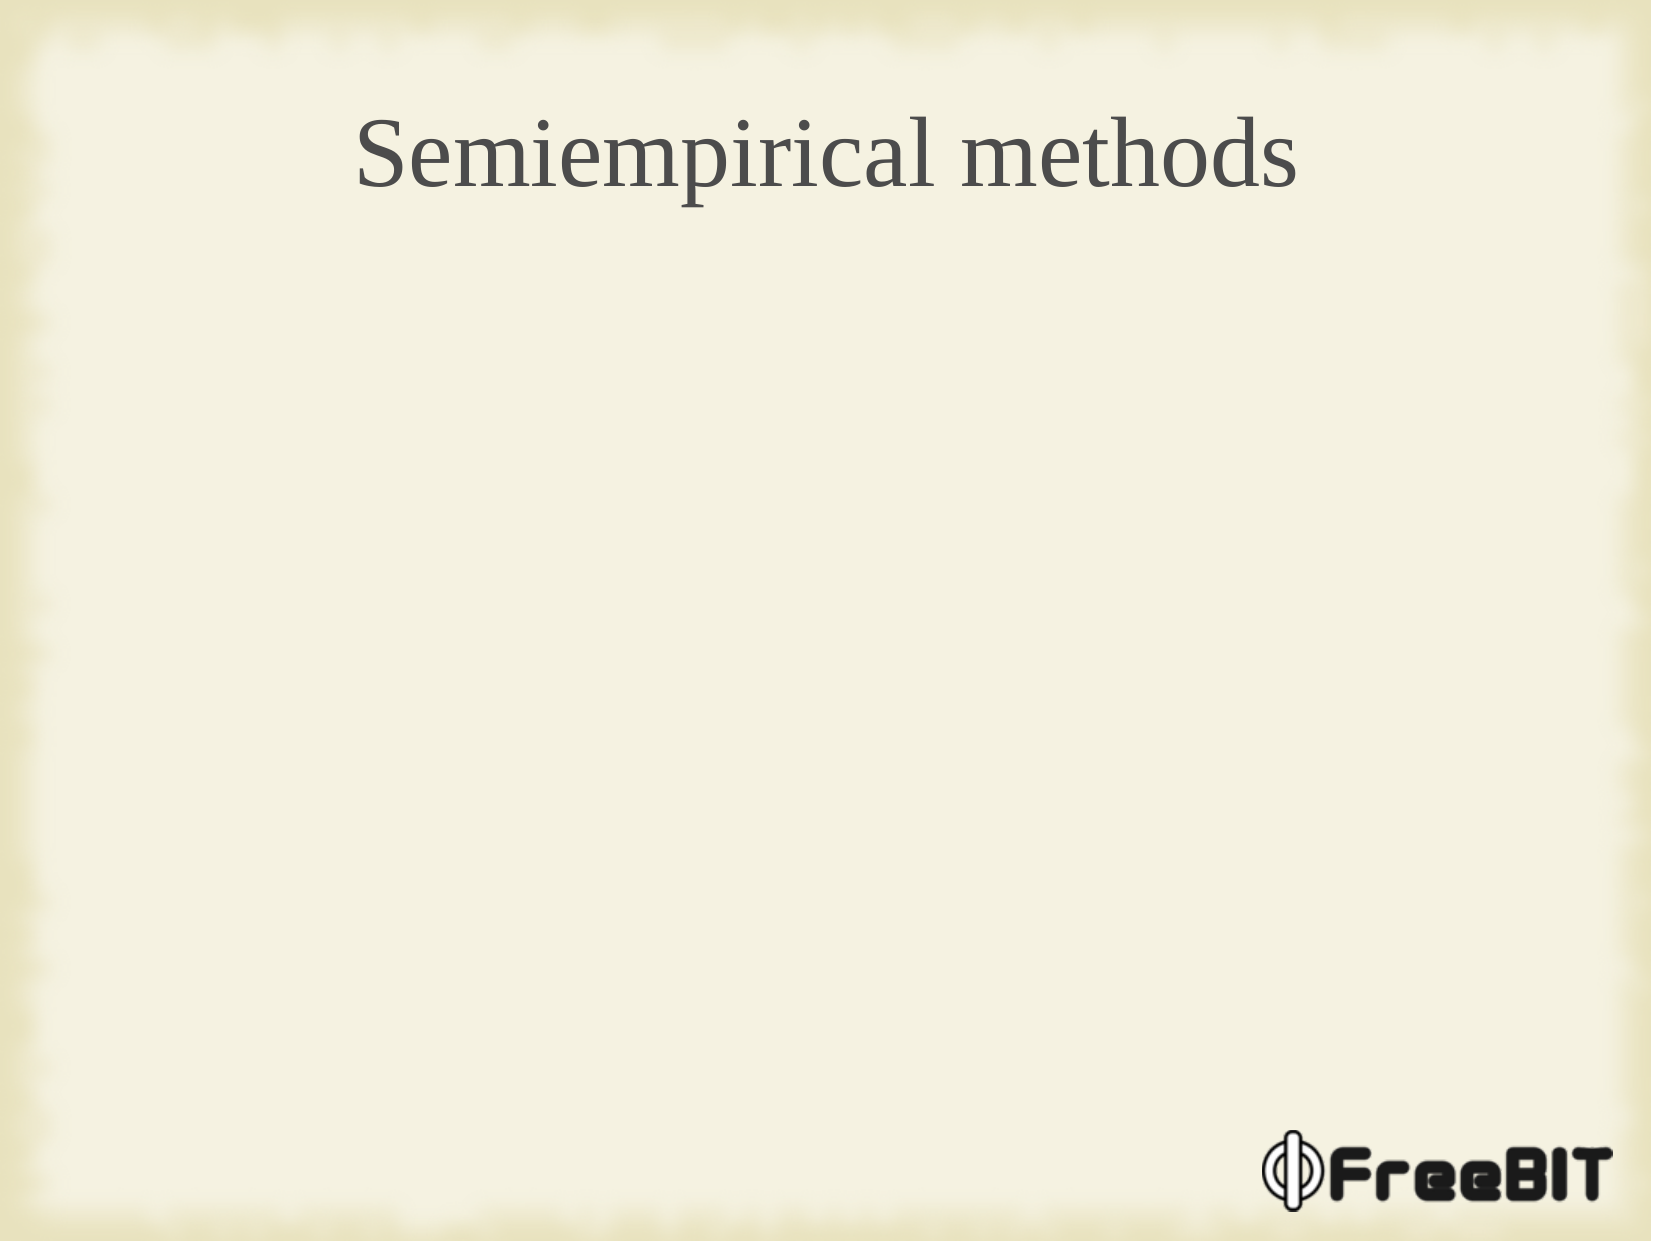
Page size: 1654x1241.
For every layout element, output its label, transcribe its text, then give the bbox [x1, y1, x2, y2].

title Semiempirical methods [82, 49, 1571, 257]
picture [0, 0, 1651, 1241]
